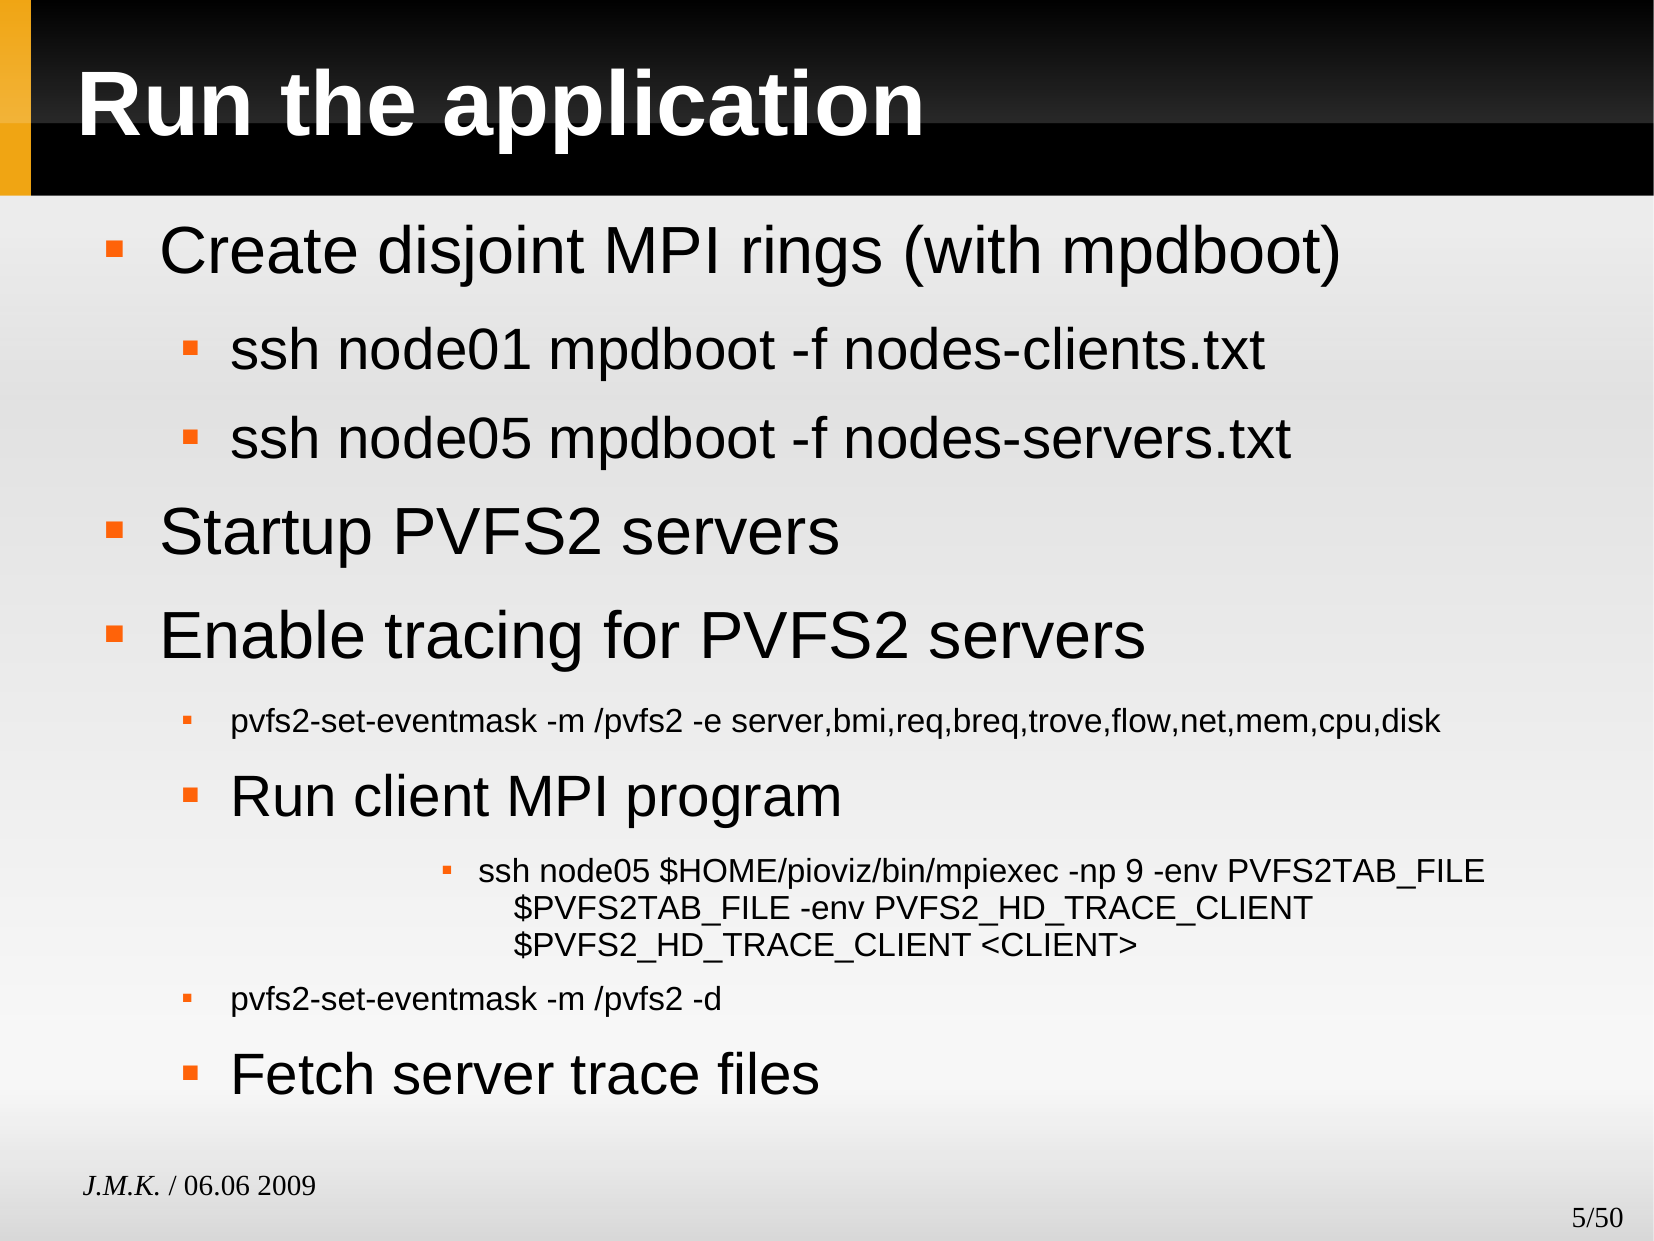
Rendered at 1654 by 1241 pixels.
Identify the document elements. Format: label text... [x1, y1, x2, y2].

title Run the application [76, 0, 1565, 208]
picture [0, 0, 1654, 1241]
list Create disjoint MPI rings (with mpdboot) ssh node01 mpdboot -f nodes-clients.txt ssh node05 mpdboot -f nodes-servers.txt Startup PVFS2 servers Enable tracing for PVFS2 servers pvfs2-set-eventmask -m /pvfs2 -e server,bmi,req,breq,trove,flow,net,mem,cpu,disk Run client MPI program ssh node05 $HOME/pioviz/bin/mpiexec -np 9 -env PVFS2TAB_FILE $PVFS2TAB_FILE -env PVFS2_HD_TRACE_CLIENT $PVFS2_HD_TRACE_CLIENT <CLIENT> pvfs2-set-eventmask -m /pvfs2 -d Fetch server trace files [88, 212, 1577, 1144]
